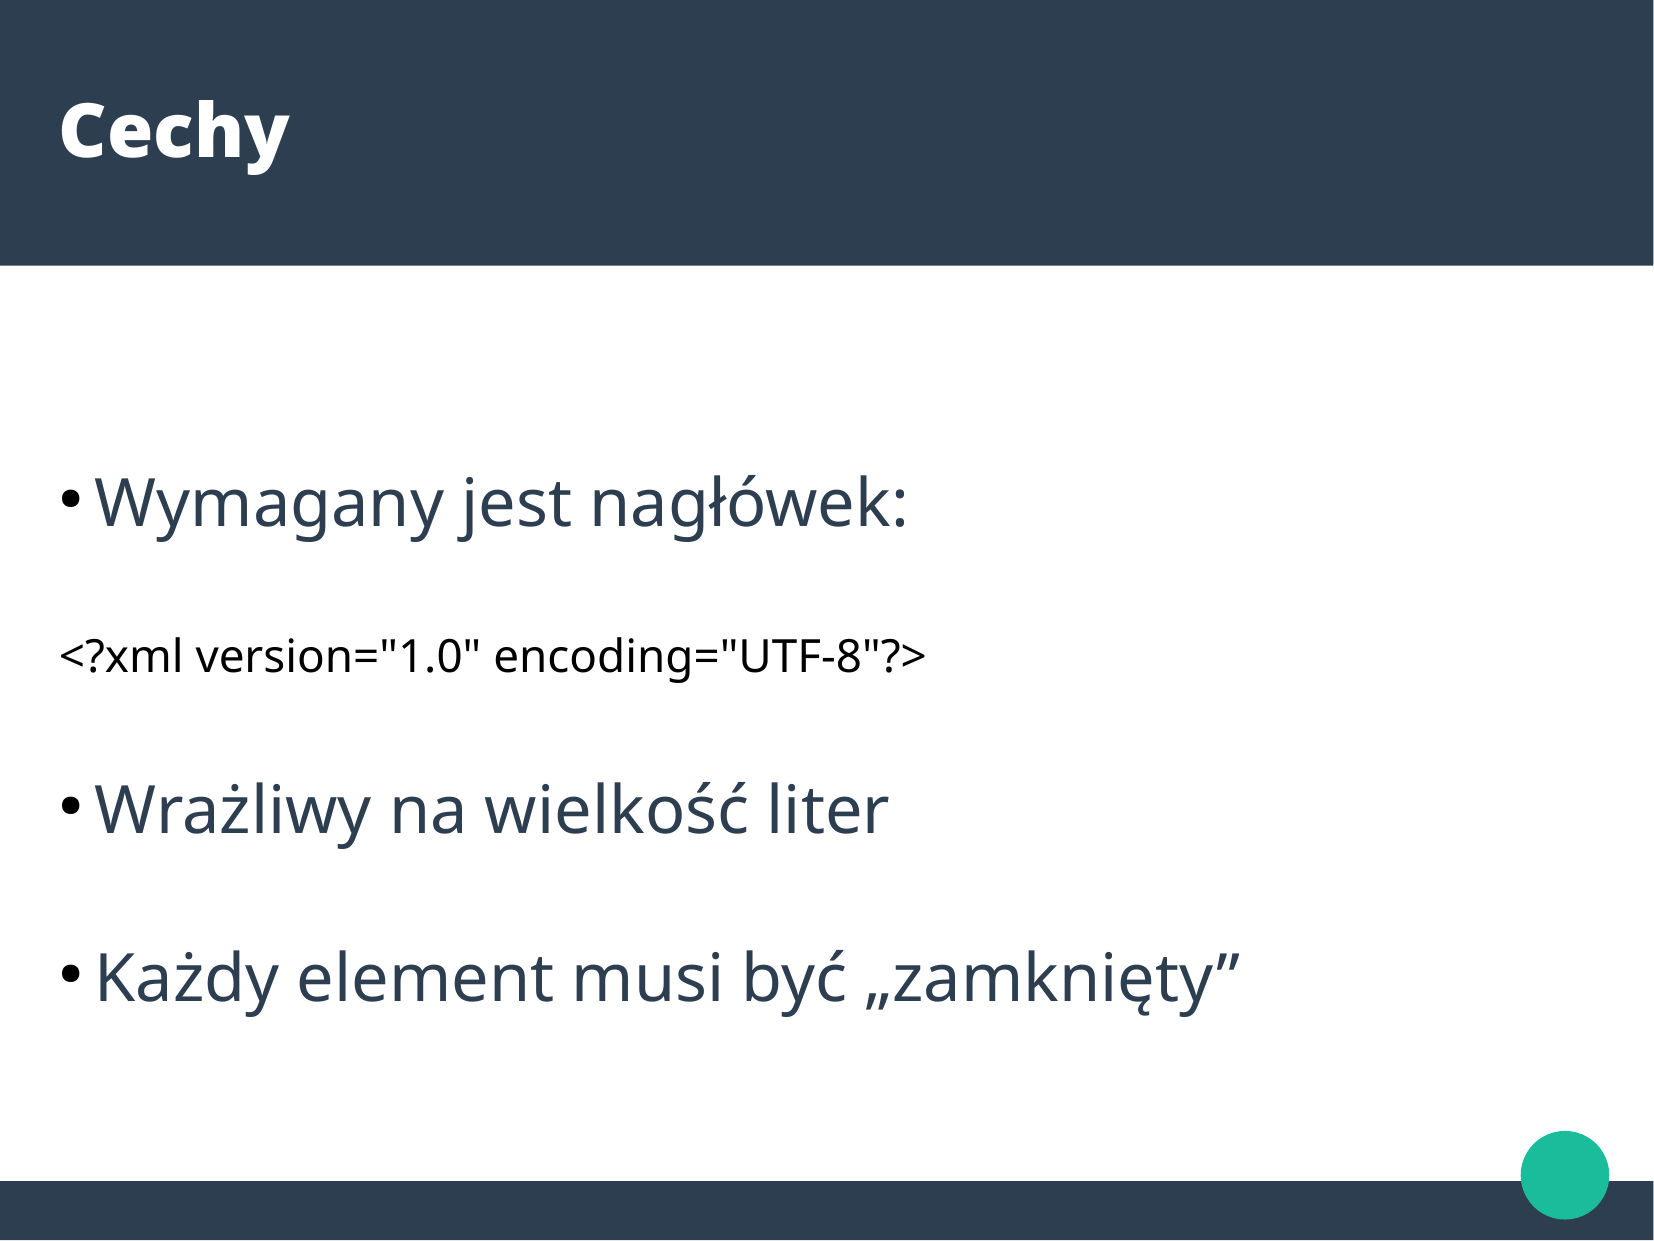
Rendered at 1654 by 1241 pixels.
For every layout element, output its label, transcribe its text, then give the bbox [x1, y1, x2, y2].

title Cechy [59, 24, 1595, 232]
subtitle Wymagany jest nagłówek: <?xml version="1.0" encoding="UTF-8"?> Wrażliwy na wielkość liter Każdy element musi być „zamknięty” [59, 324, 1595, 1152]
